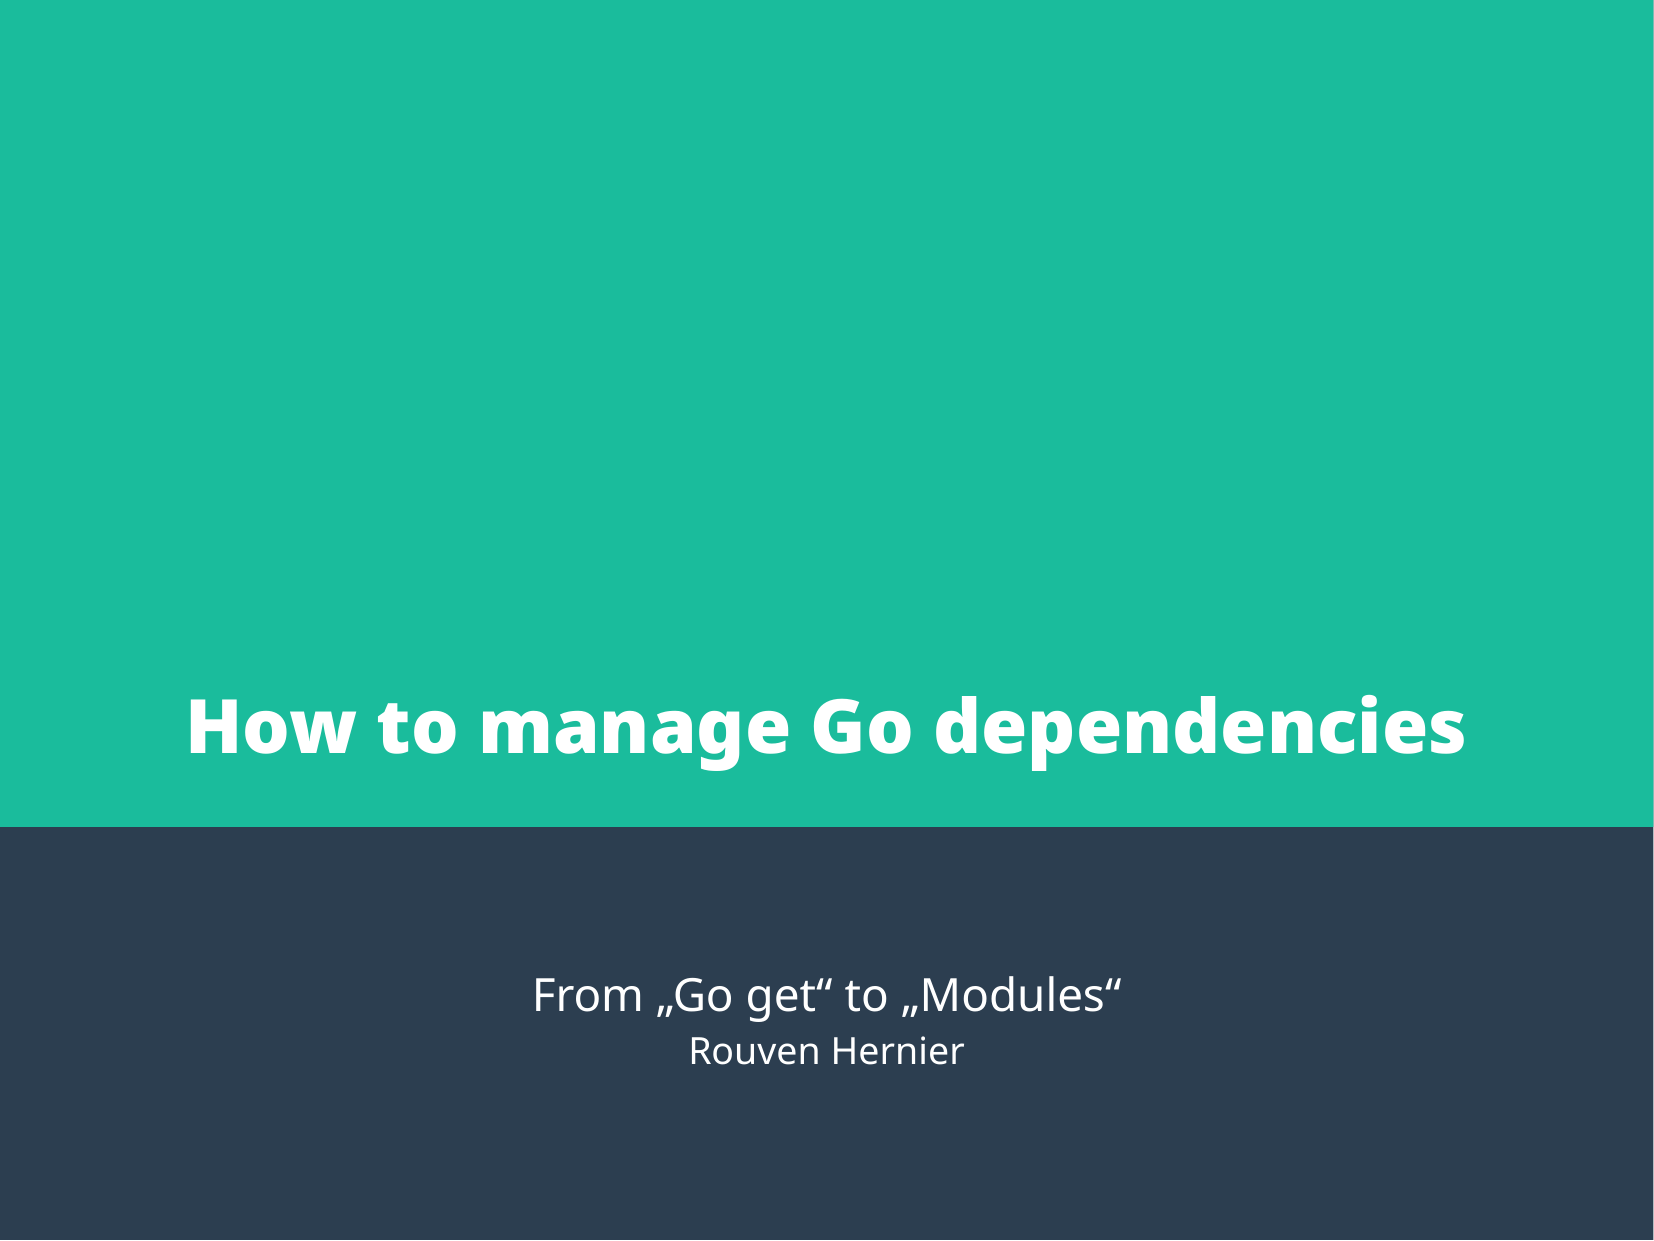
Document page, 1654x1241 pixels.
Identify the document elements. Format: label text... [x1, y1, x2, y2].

title How to manage Go dependencies [59, 620, 1595, 778]
subtitle From „Go get“ to „Modules“ Rouven Hernier [59, 856, 1595, 1182]
